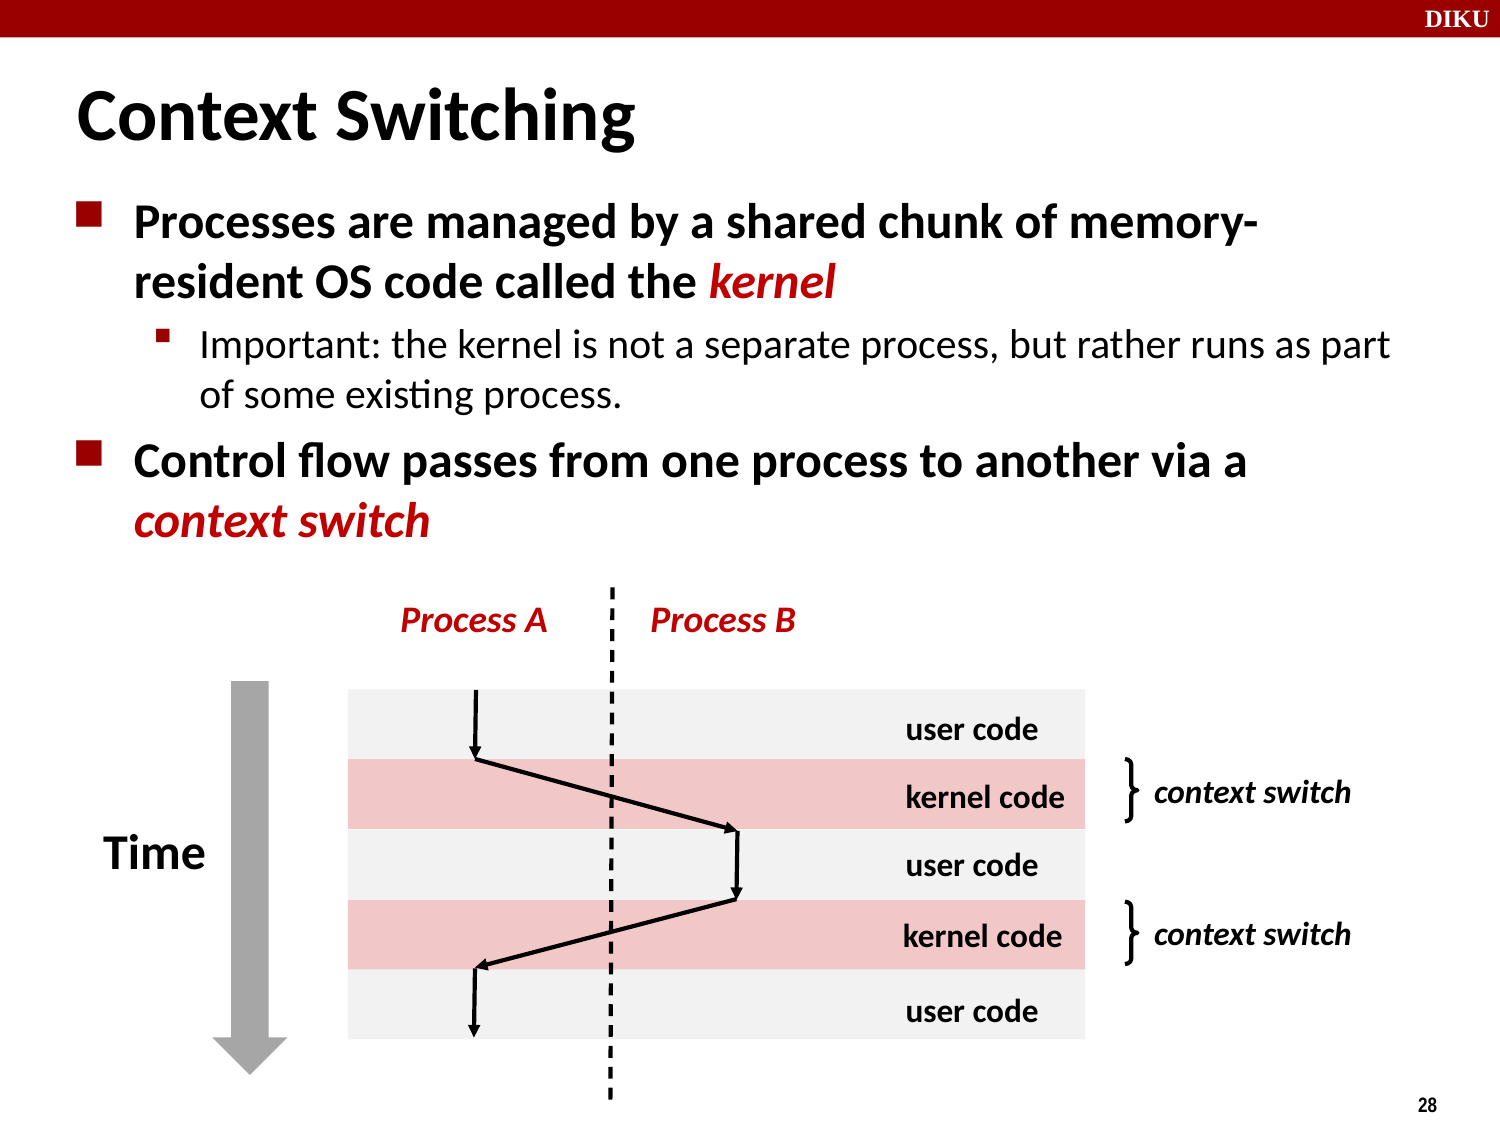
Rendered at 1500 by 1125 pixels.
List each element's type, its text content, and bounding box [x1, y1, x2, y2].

text_box user code [890, 835, 1054, 891]
text_box Time [88, 812, 221, 888]
text_box context switch [1139, 905, 1367, 960]
text_box user code [890, 699, 1054, 755]
title Context Switching [62, 63, 1021, 158]
text_box kernel code [888, 907, 1078, 962]
text_box user code [890, 982, 1054, 1037]
text_box Process B [635, 587, 811, 648]
text_box kernel code [890, 767, 1081, 823]
text_box [212, 681, 288, 1075]
text_box Process A [385, 587, 563, 648]
text_box context switch [1139, 762, 1367, 818]
text_box [347, 689, 1086, 1040]
list Processes are managed by a shared chunk of memory-resident OS code called the kernel Important: the kernel is not a separate process, but rather runs as part of some existing process. Control flow passes from one process to another via a context switch [62, 181, 1424, 600]
